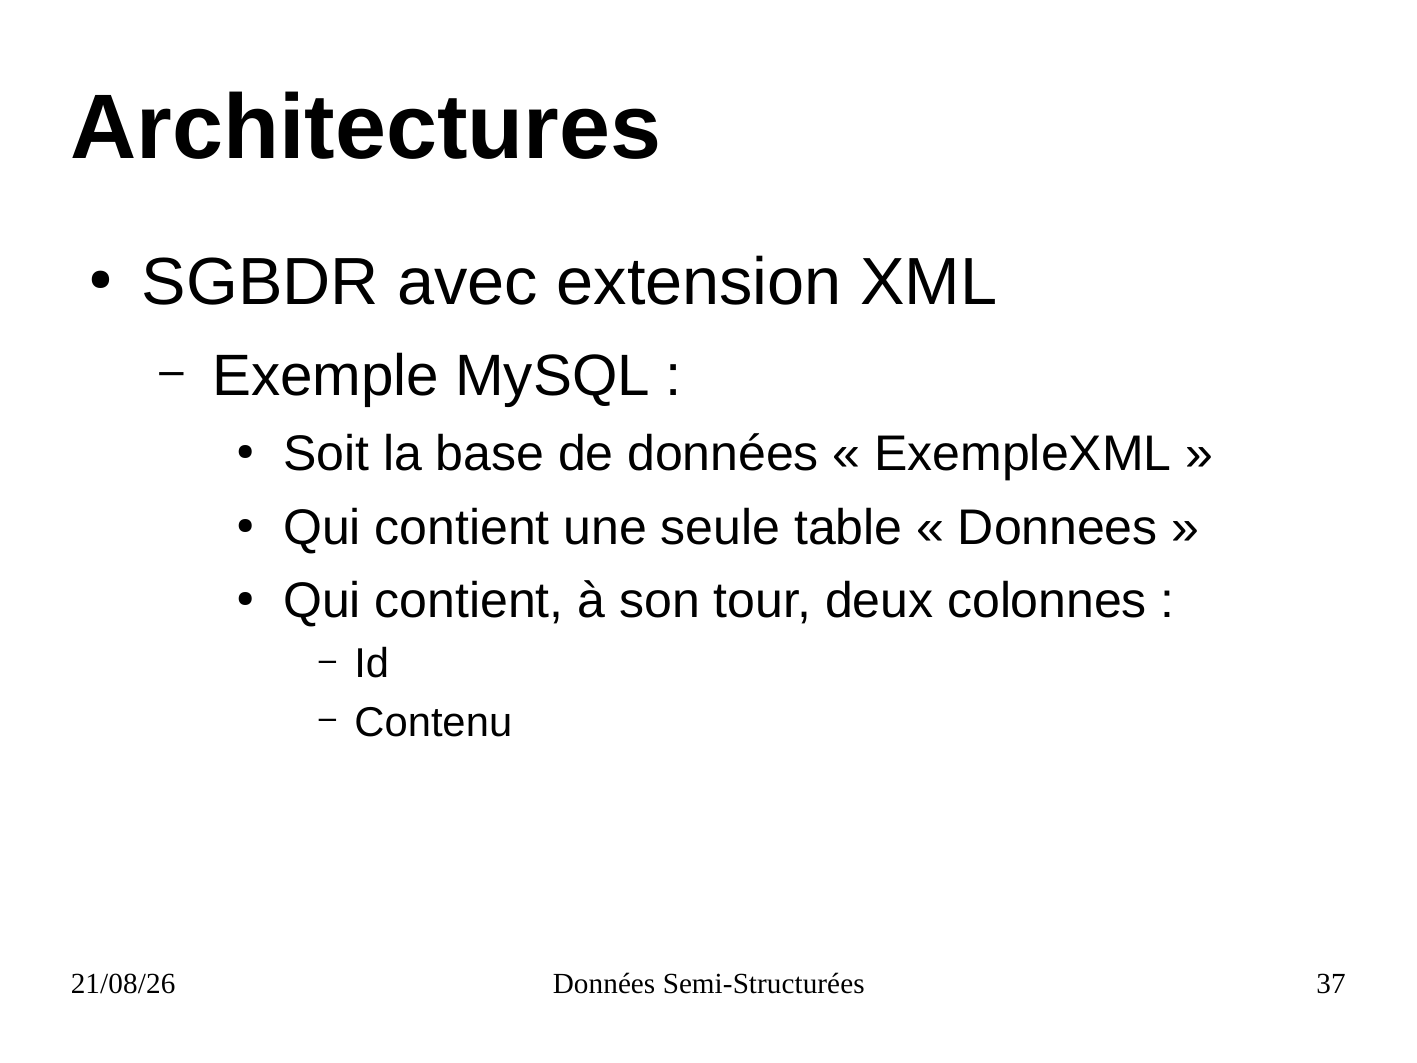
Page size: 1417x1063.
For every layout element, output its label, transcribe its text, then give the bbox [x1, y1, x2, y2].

list SGBDR avec extension XML Exemple MySQL : Soit la base de données « ExempleXML » Qui contient une seule table « Donnees » Qui contient, à son tour, deux colonnes : Id Contenu [70, 244, 1346, 925]
title Architectures [70, 42, 1346, 212]
